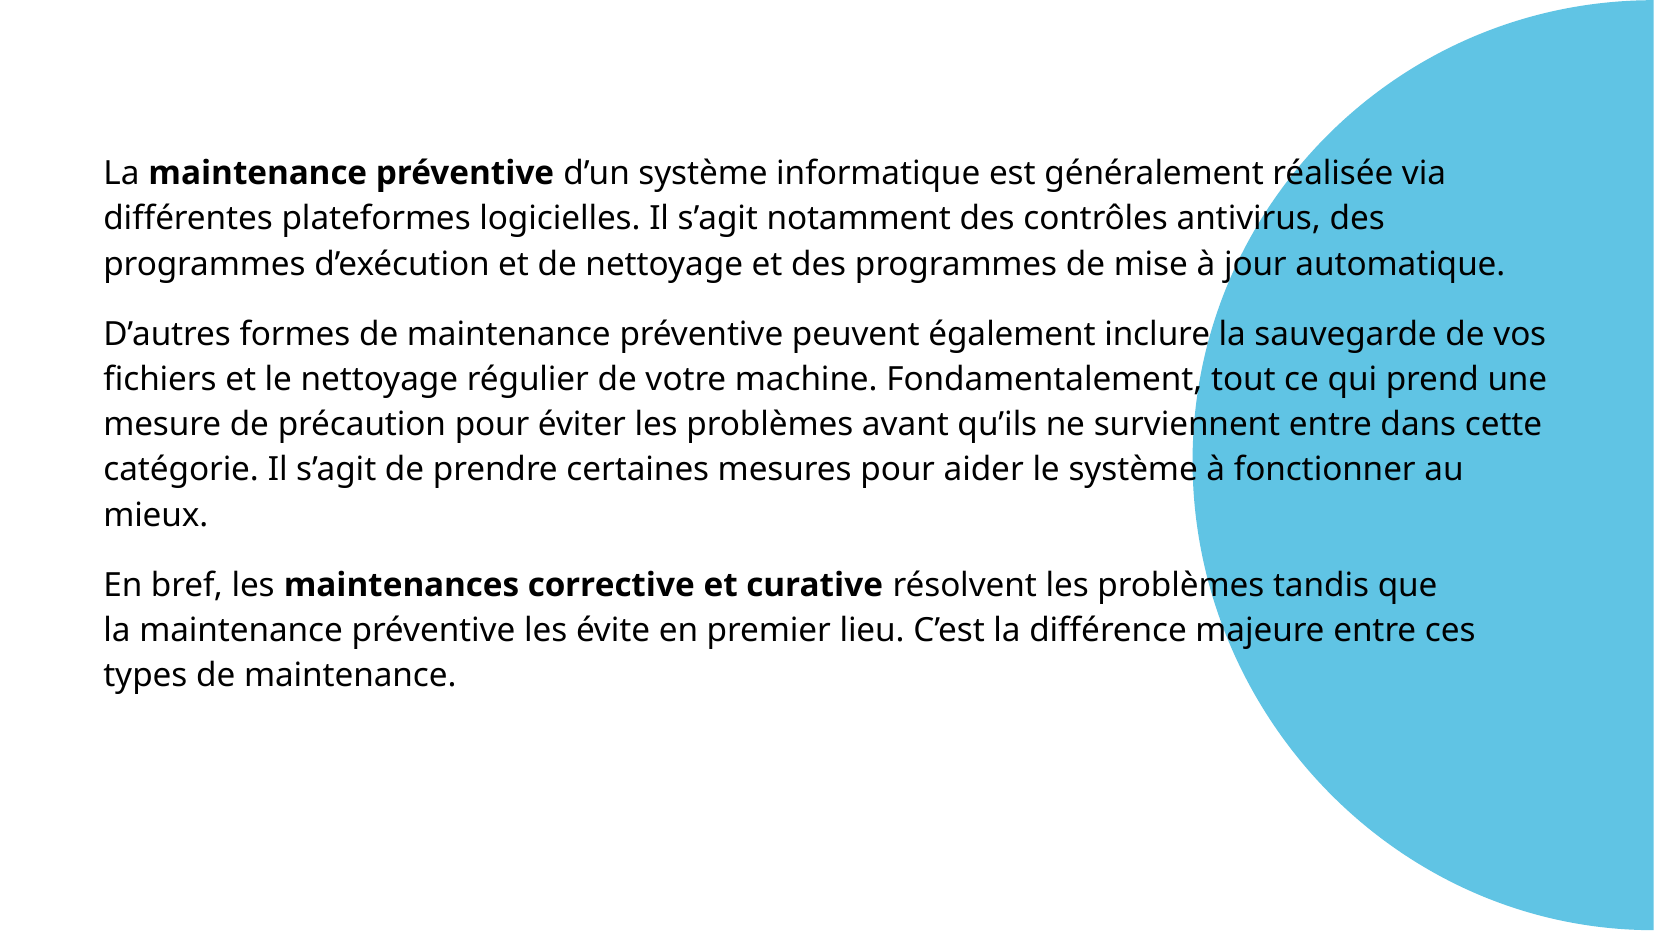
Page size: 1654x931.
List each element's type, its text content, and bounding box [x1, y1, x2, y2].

text_box La maintenance préventive d’un système informatique est généralement réalisée via différentes plateformes logicielles. Il s’agit notamment des contrôles antivirus, des programmes d’exécution et de nettoyage et des programmes de mise à jour automatique. D’autres formes de maintenance préventive peuvent également inclure la sauvegarde de vos fichiers et le nettoyage régulier de votre machine. Fondamentalement, tout ce qui prend une mesure de précaution pour éviter les problèmes avant qu’ils ne surviennent entre dans cette catégorie. Il s’agit de prendre certaines mesures pour aider le système à fonctionner au mieux. En bref, les maintenances corrective et curative résolvent les problèmes tandis que la maintenance préventive les évite en premier lieu. C’est la différence majeure entre ces types de maintenance. [88, 141, 1565, 733]
